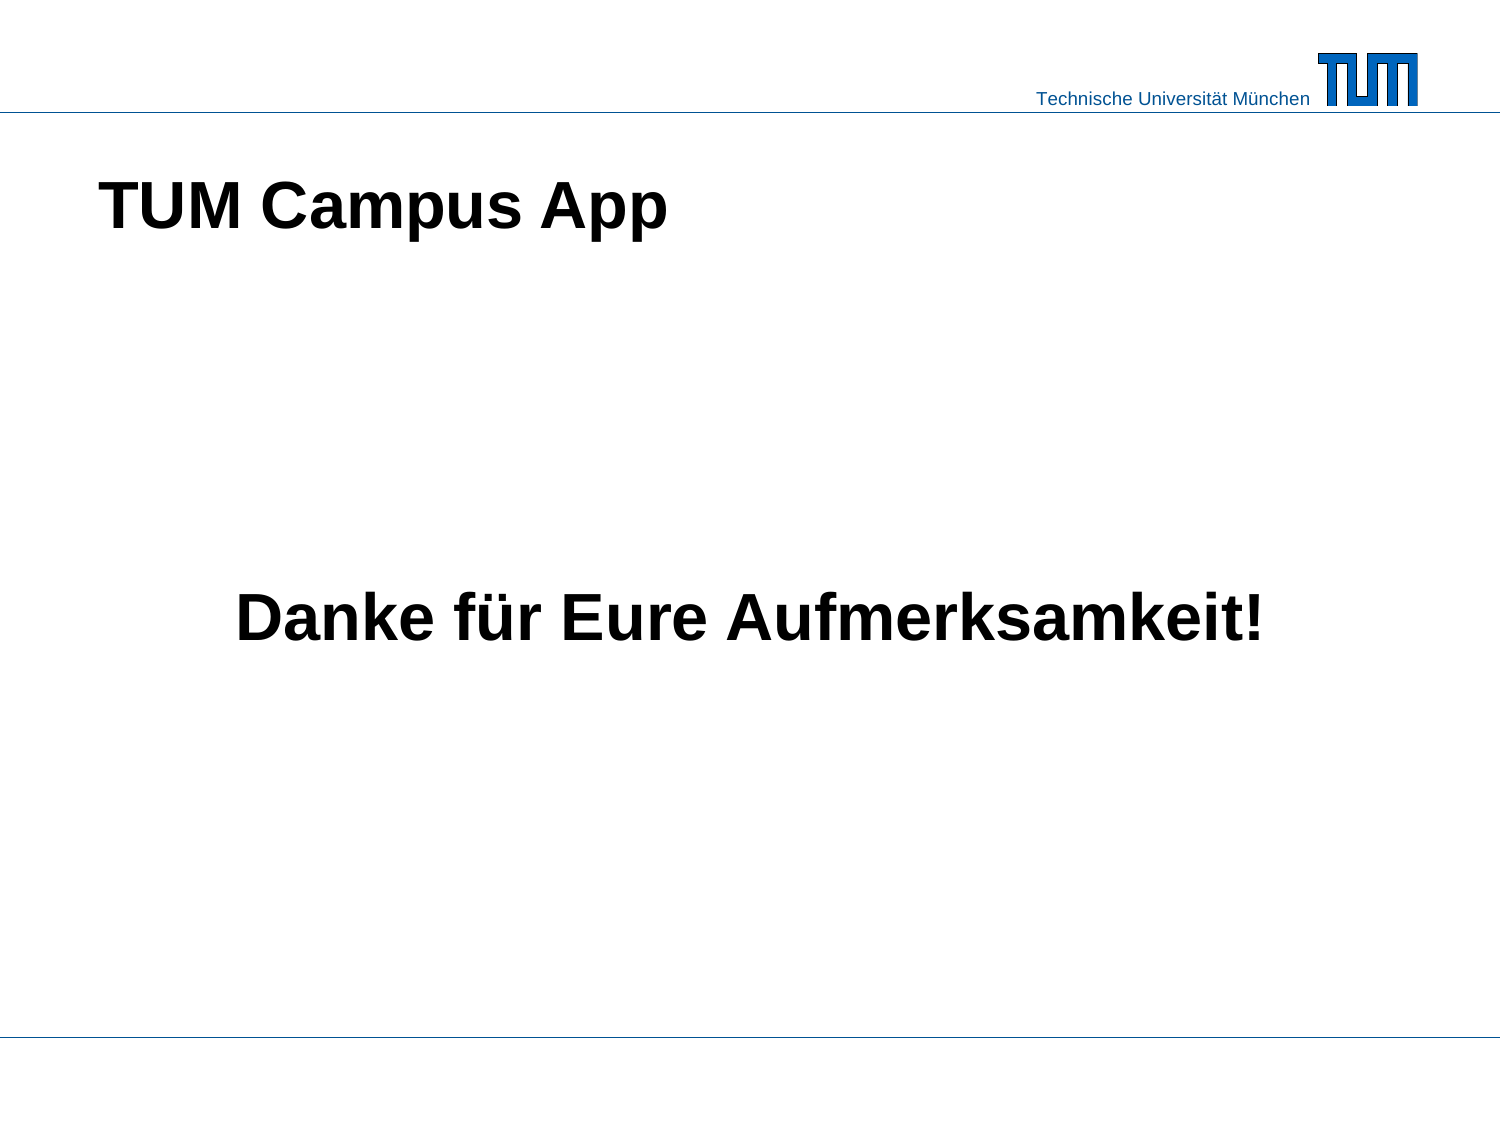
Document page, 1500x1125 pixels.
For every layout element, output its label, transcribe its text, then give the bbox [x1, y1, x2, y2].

title TUM Campus App [83, 149, 1477, 250]
list [83, 299, 1417, 1013]
